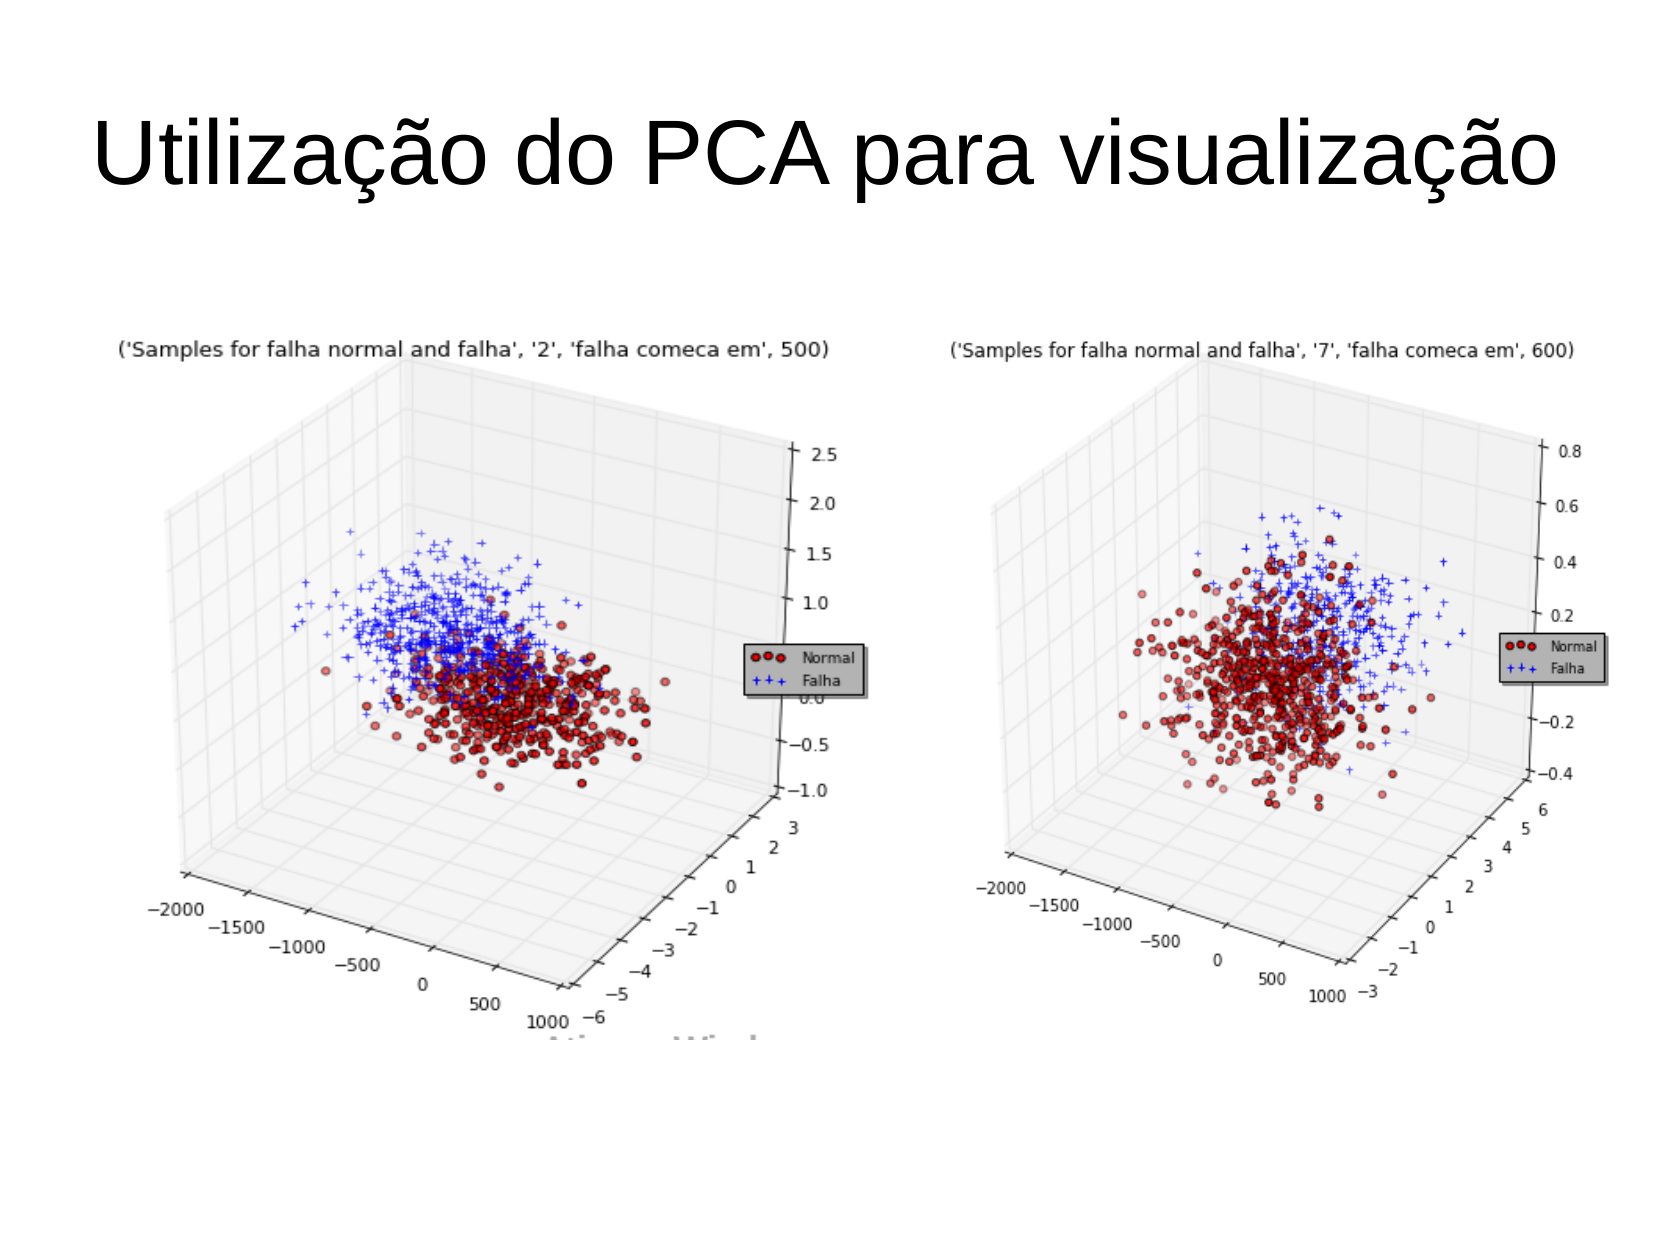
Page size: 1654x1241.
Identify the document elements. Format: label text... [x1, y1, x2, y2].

picture [70, 295, 1637, 1040]
title Utilização do PCA para visualização [82, 49, 1571, 257]
